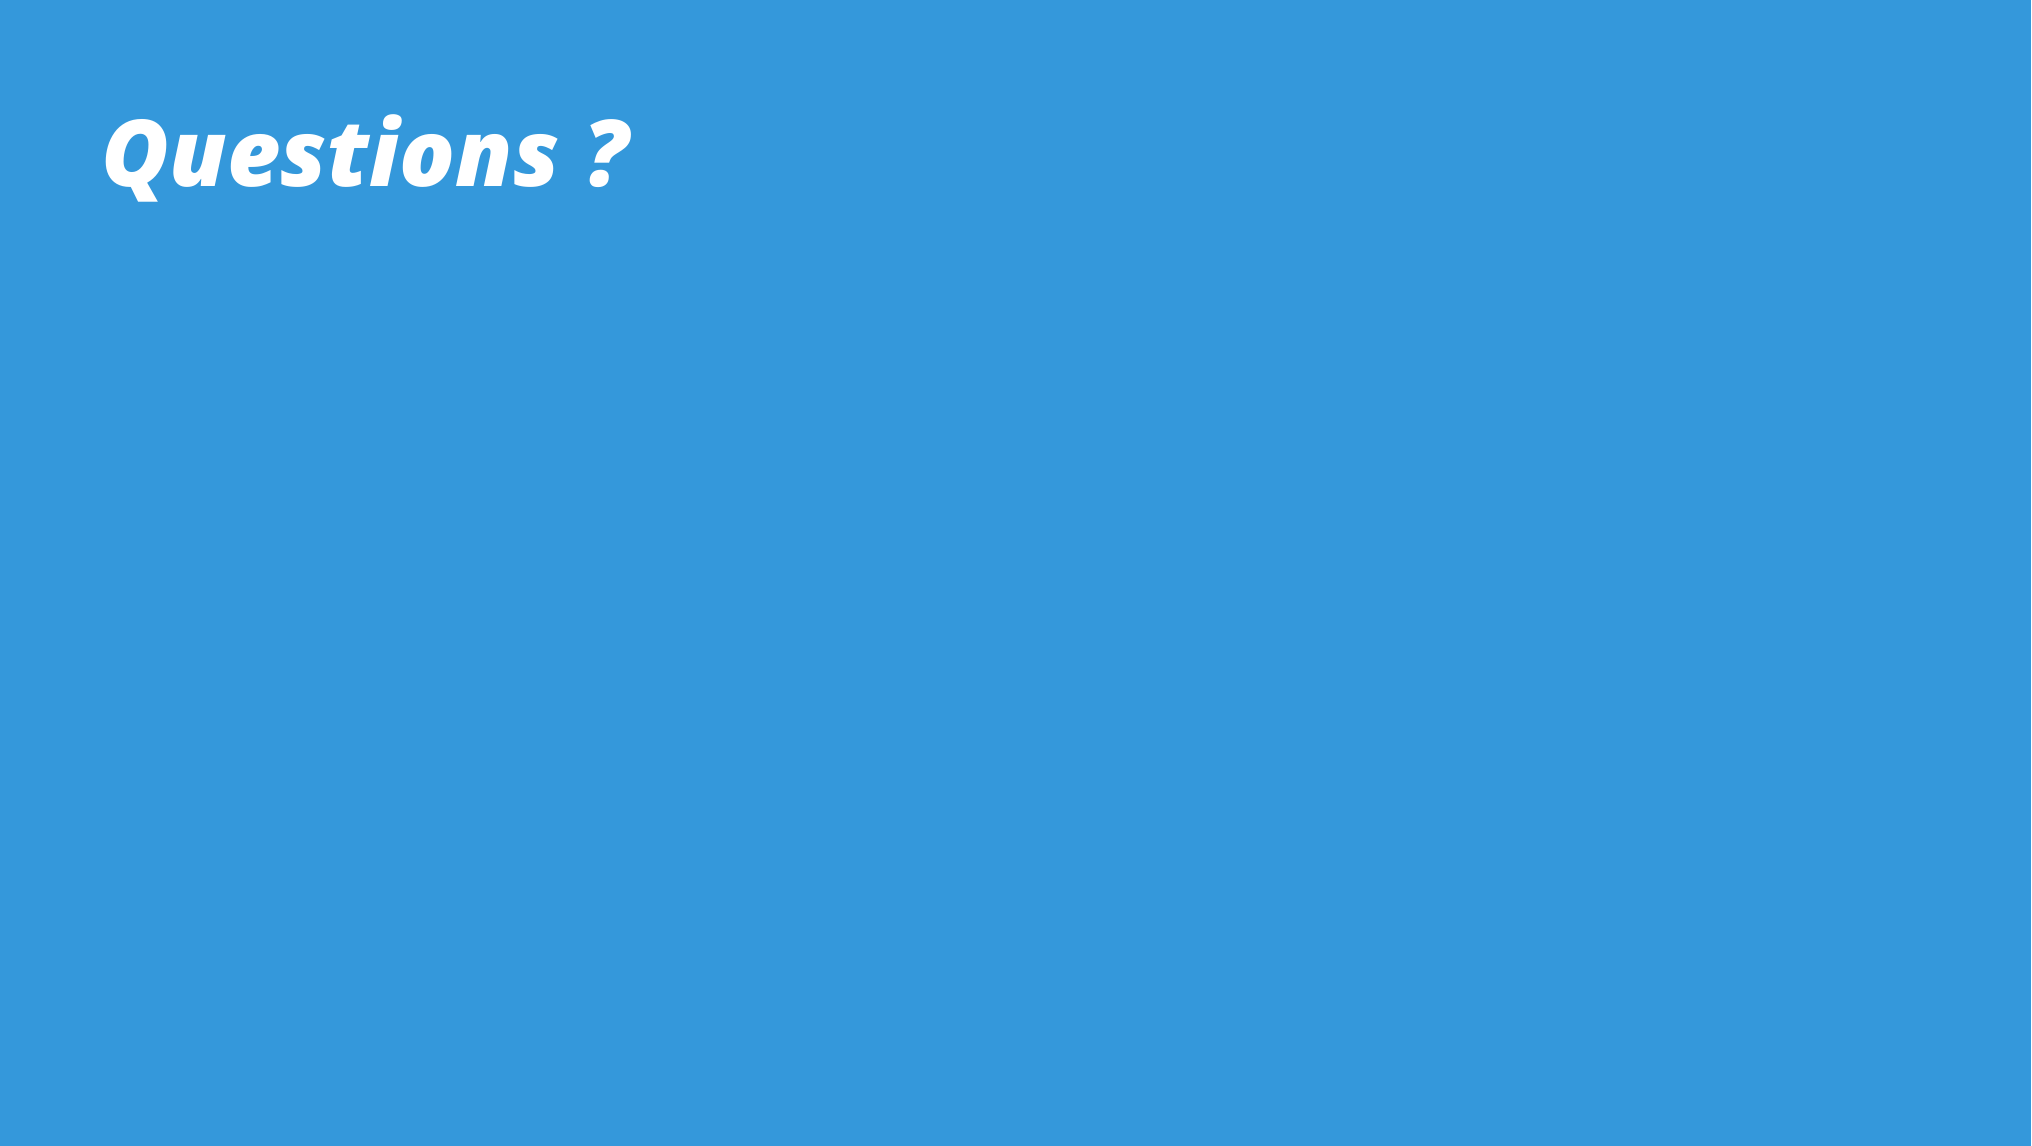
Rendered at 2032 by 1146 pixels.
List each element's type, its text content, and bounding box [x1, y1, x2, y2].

title Questions ? [101, 54, 1930, 246]
